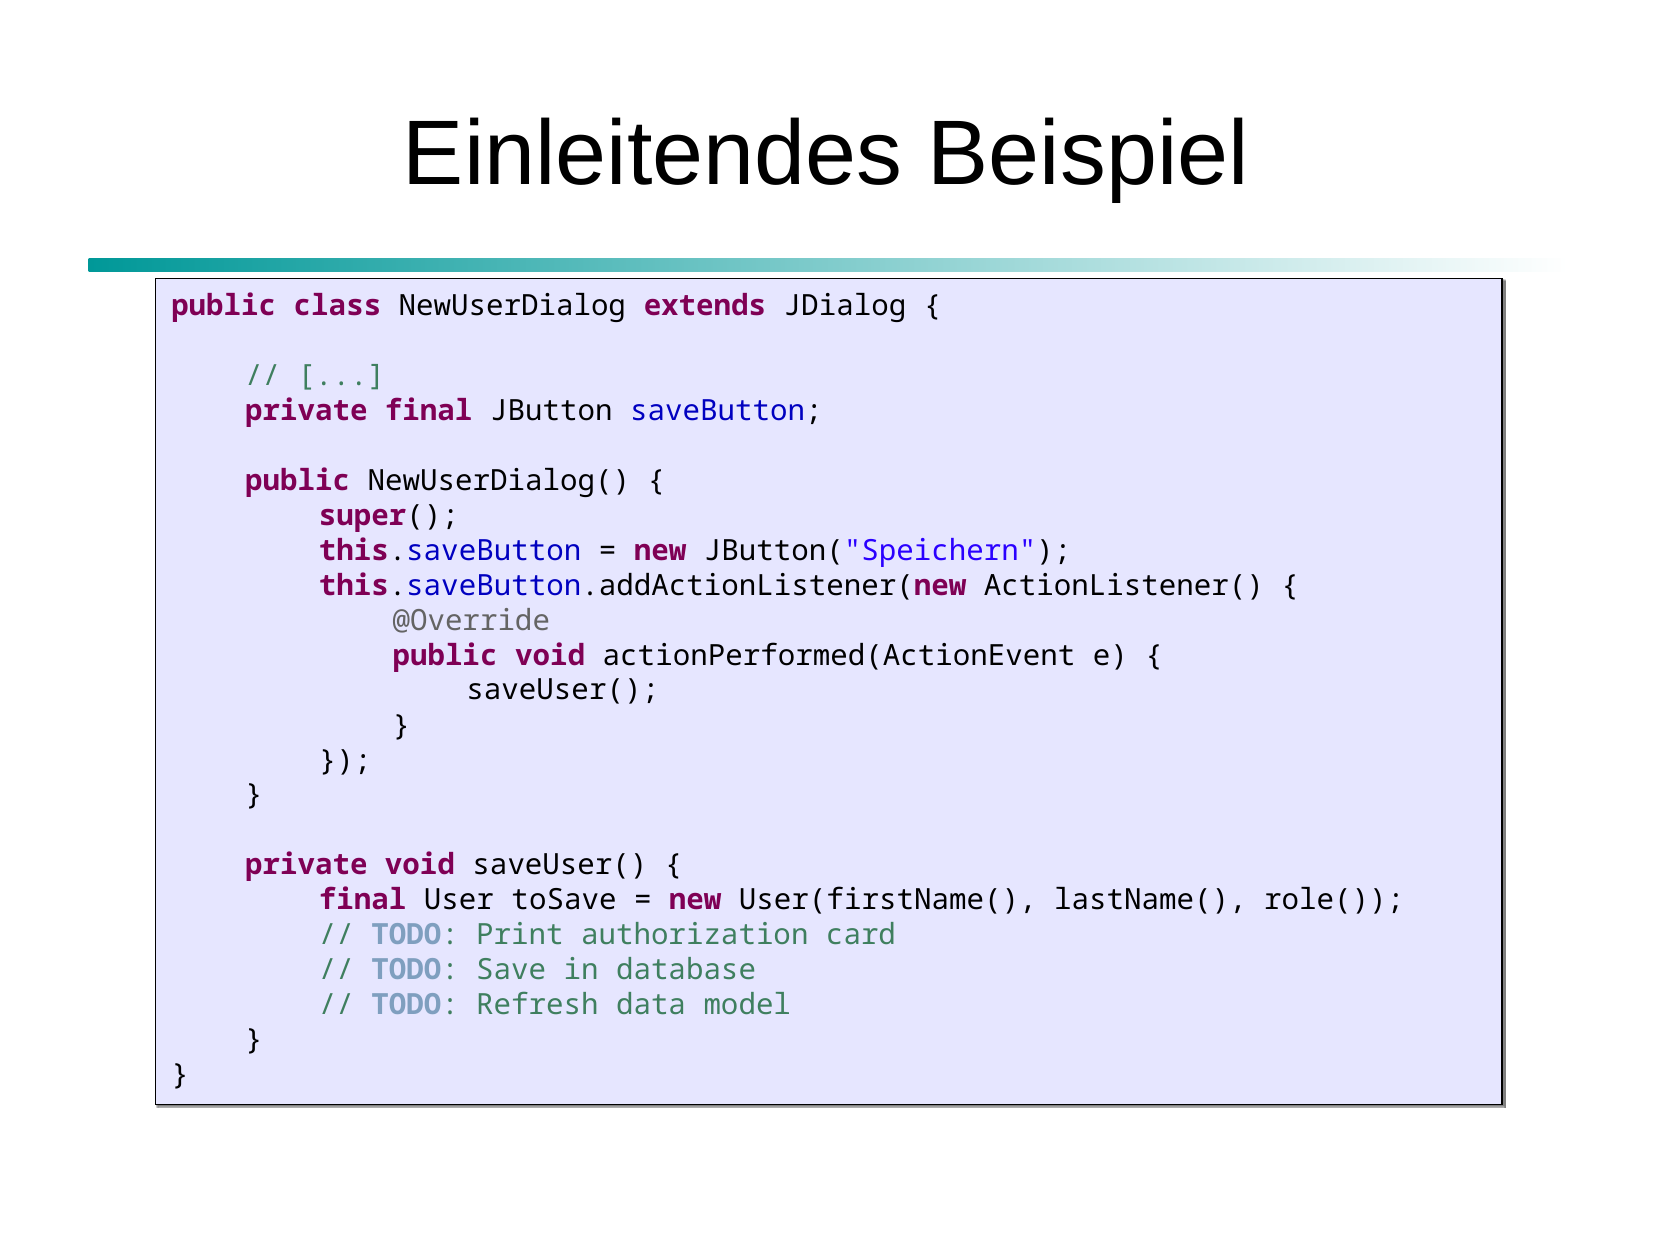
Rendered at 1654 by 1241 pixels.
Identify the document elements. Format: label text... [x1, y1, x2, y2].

title Einleitendes Beispiel [82, 49, 1571, 257]
text_box public class NewUserDialog extends JDialog { // [...] private final JButton saveButton; public NewUserDialog() { super(); this.saveButton = new JButton("Speichern"); this.saveButton.addActionListener(new ActionListener() { @Override public void actionPerformed(ActionEvent e) { saveUser(); } }); } private void saveUser() { final User toSave = new User(firstName(), lastName(), role()); // TODO: Print authorization card // TODO: Save in database // TODO: Refresh data model } } [155, 278, 1503, 1105]
